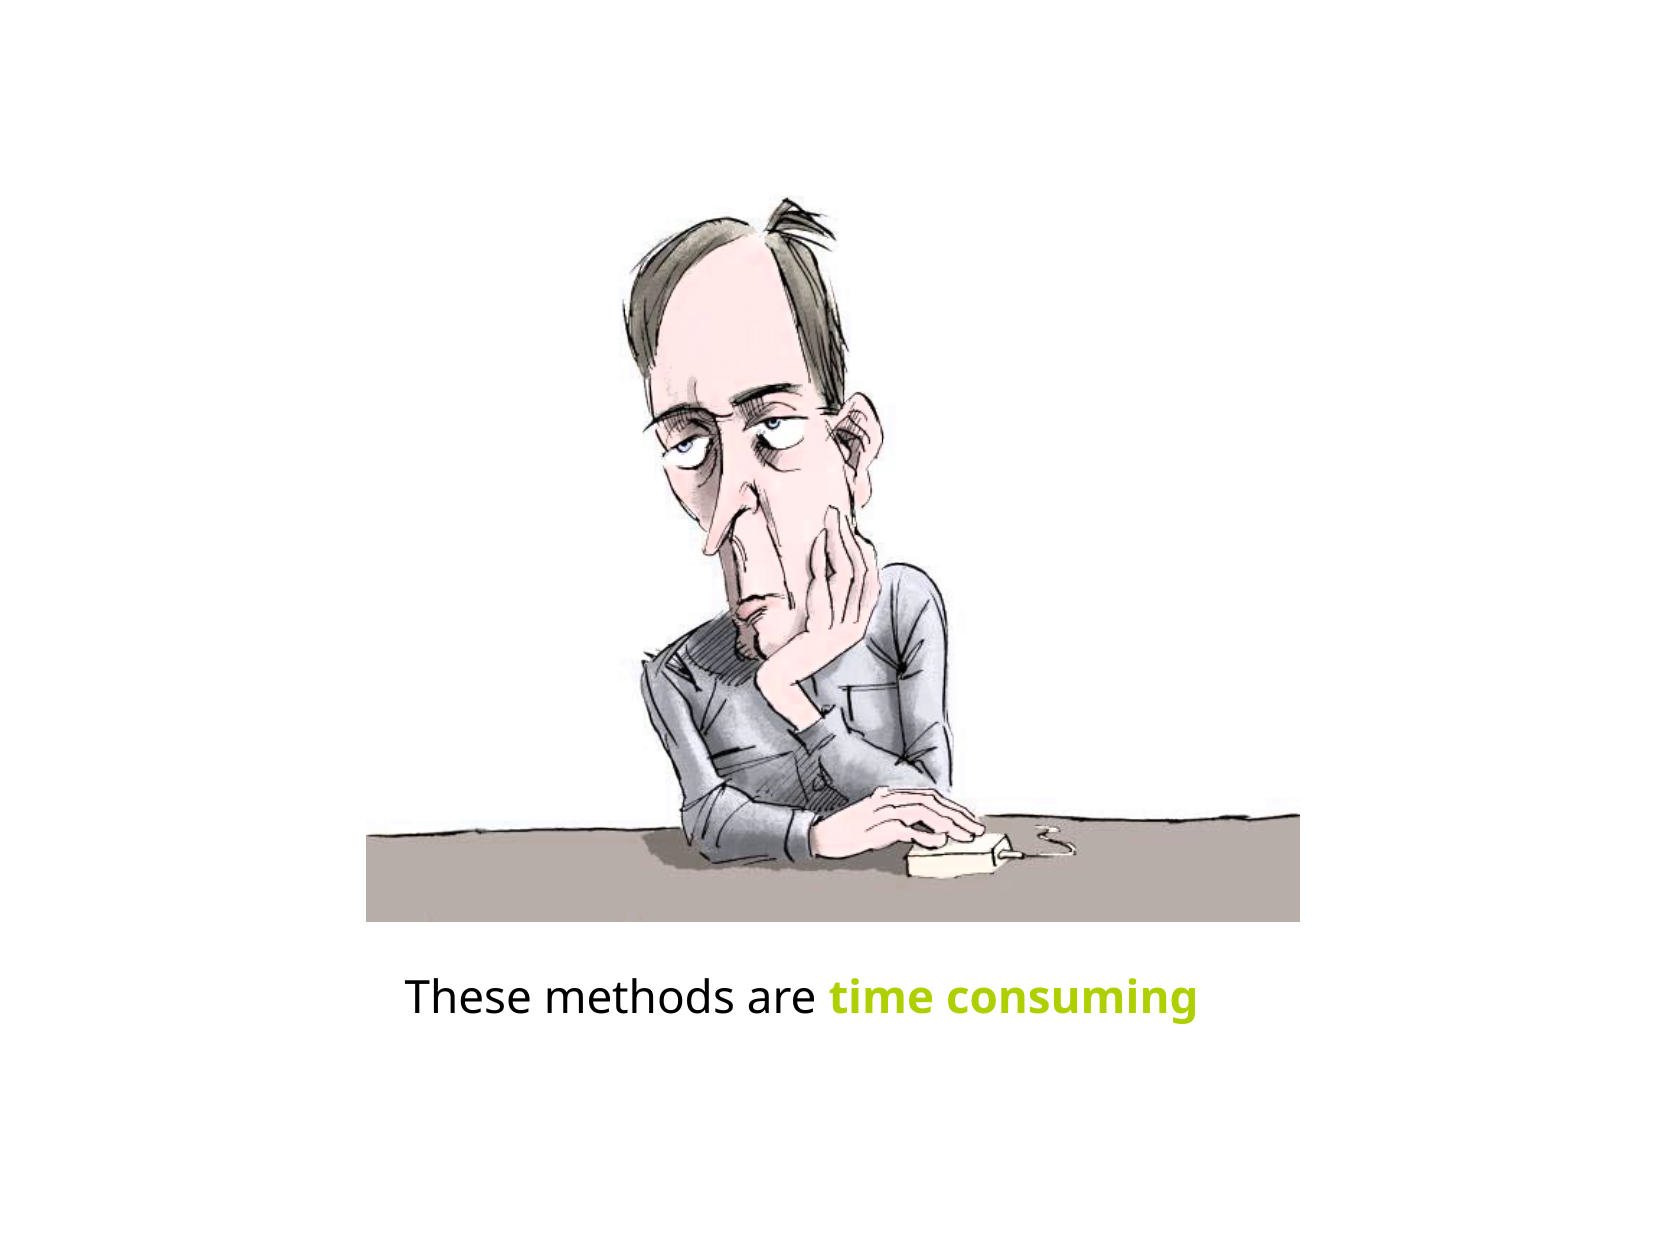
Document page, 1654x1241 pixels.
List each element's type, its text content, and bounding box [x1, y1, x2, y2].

picture [366, 172, 1300, 922]
text_box These methods are time consuming [389, 956, 1512, 1070]
